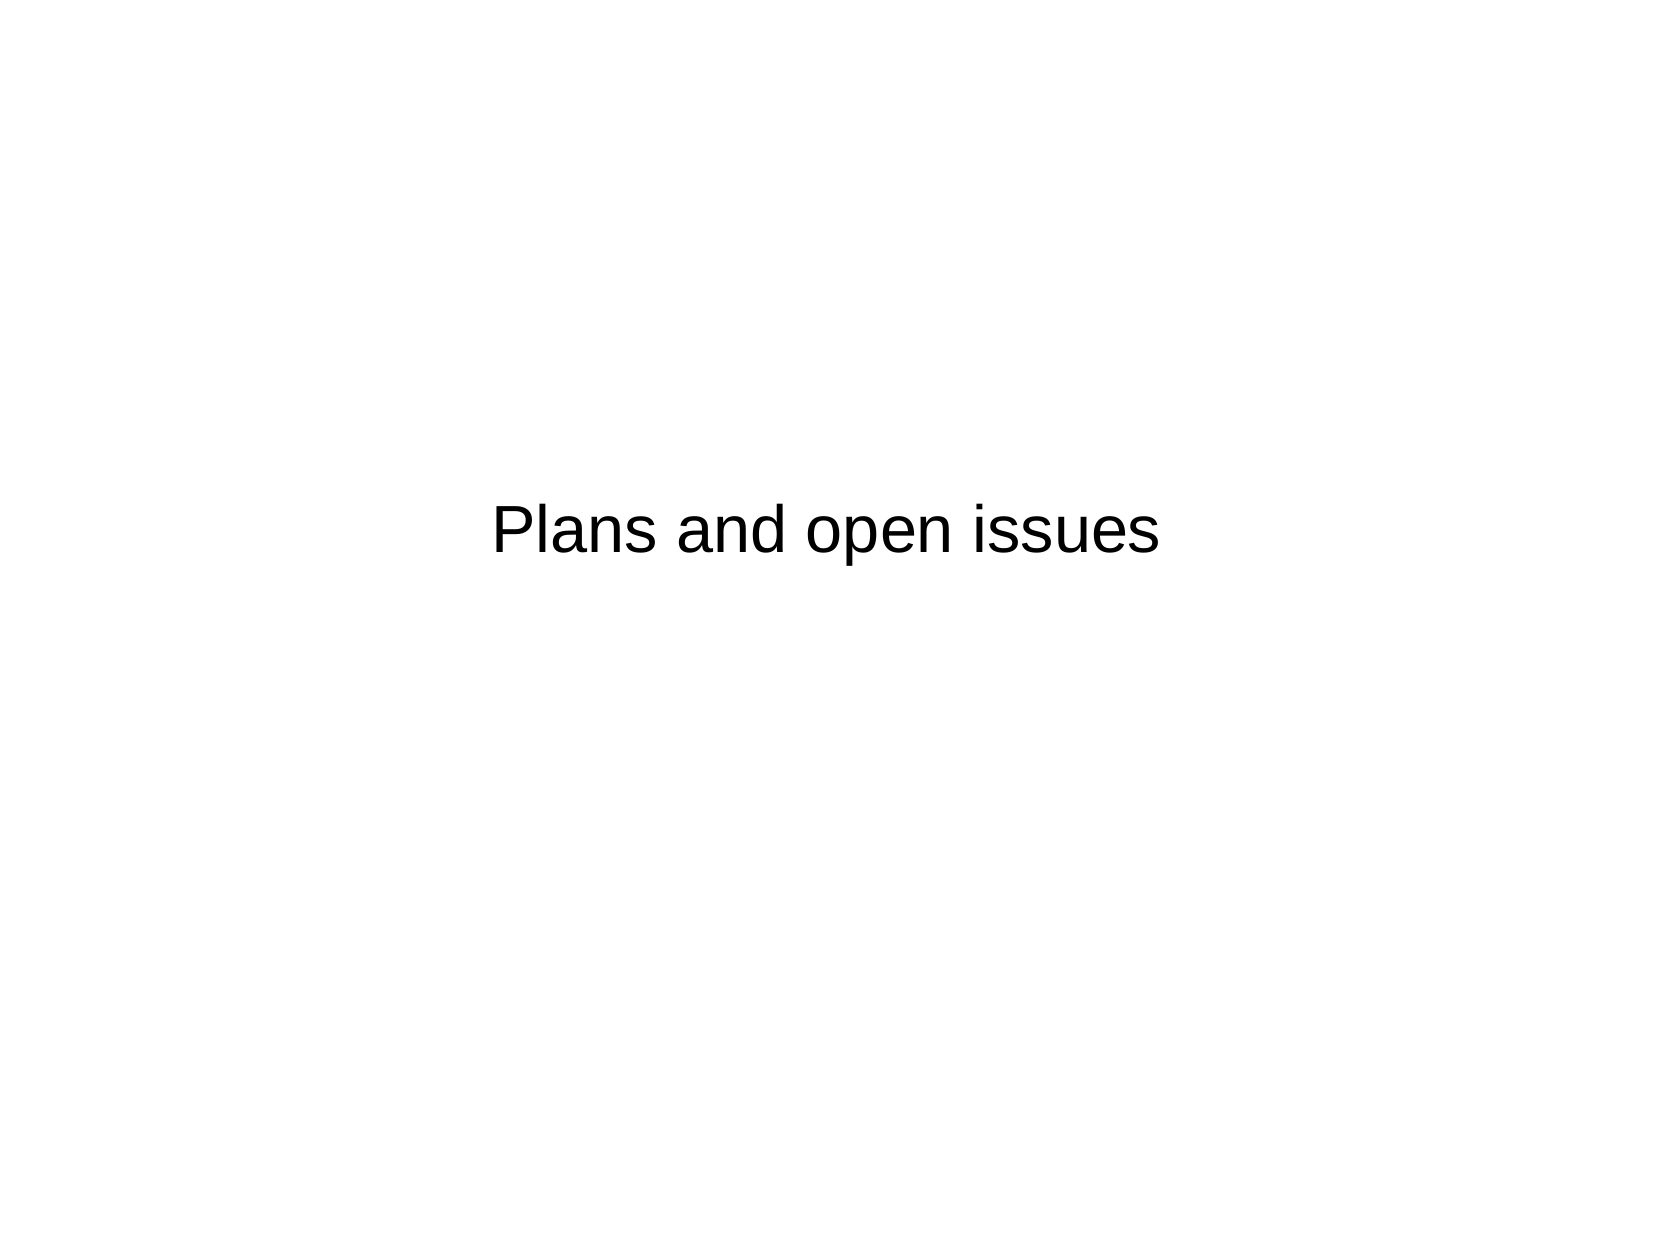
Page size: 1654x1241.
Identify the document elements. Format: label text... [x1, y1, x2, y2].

subtitle Plans and open issues [82, 49, 1571, 1010]
